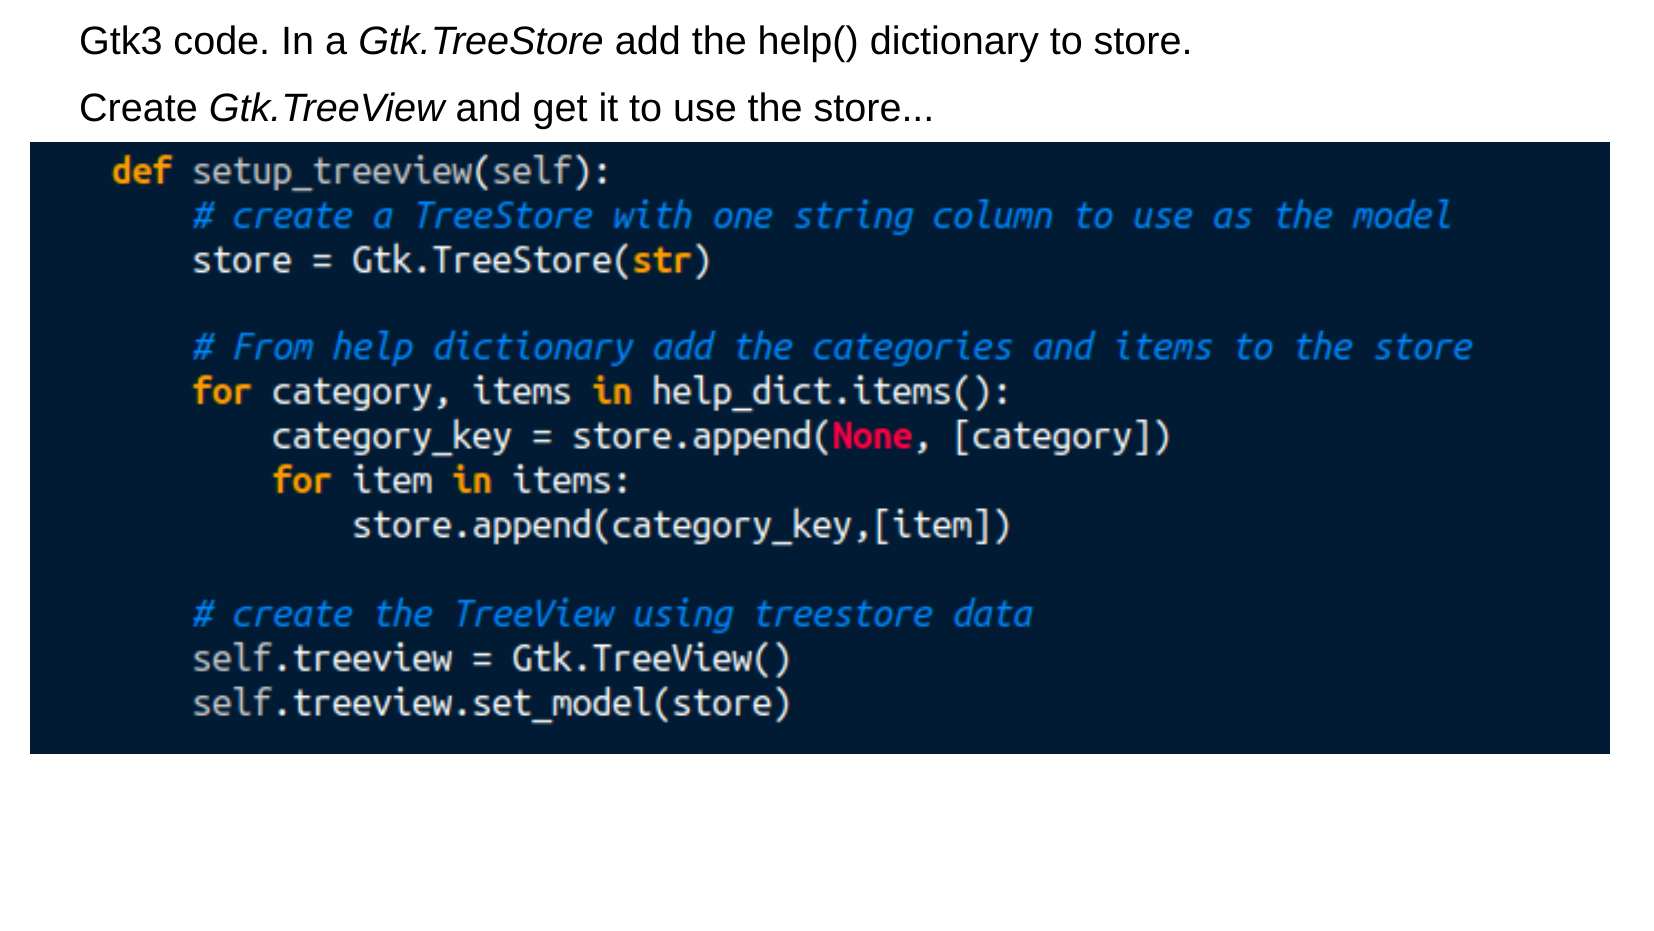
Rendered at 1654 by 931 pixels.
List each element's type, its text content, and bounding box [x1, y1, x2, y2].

picture [30, 142, 1610, 754]
list Gtk3 code. In a Gtk.TreeStore add the help() dictionary to store. Create Gtk.TreeView and get it to use the store... [79, 18, 1568, 131]
